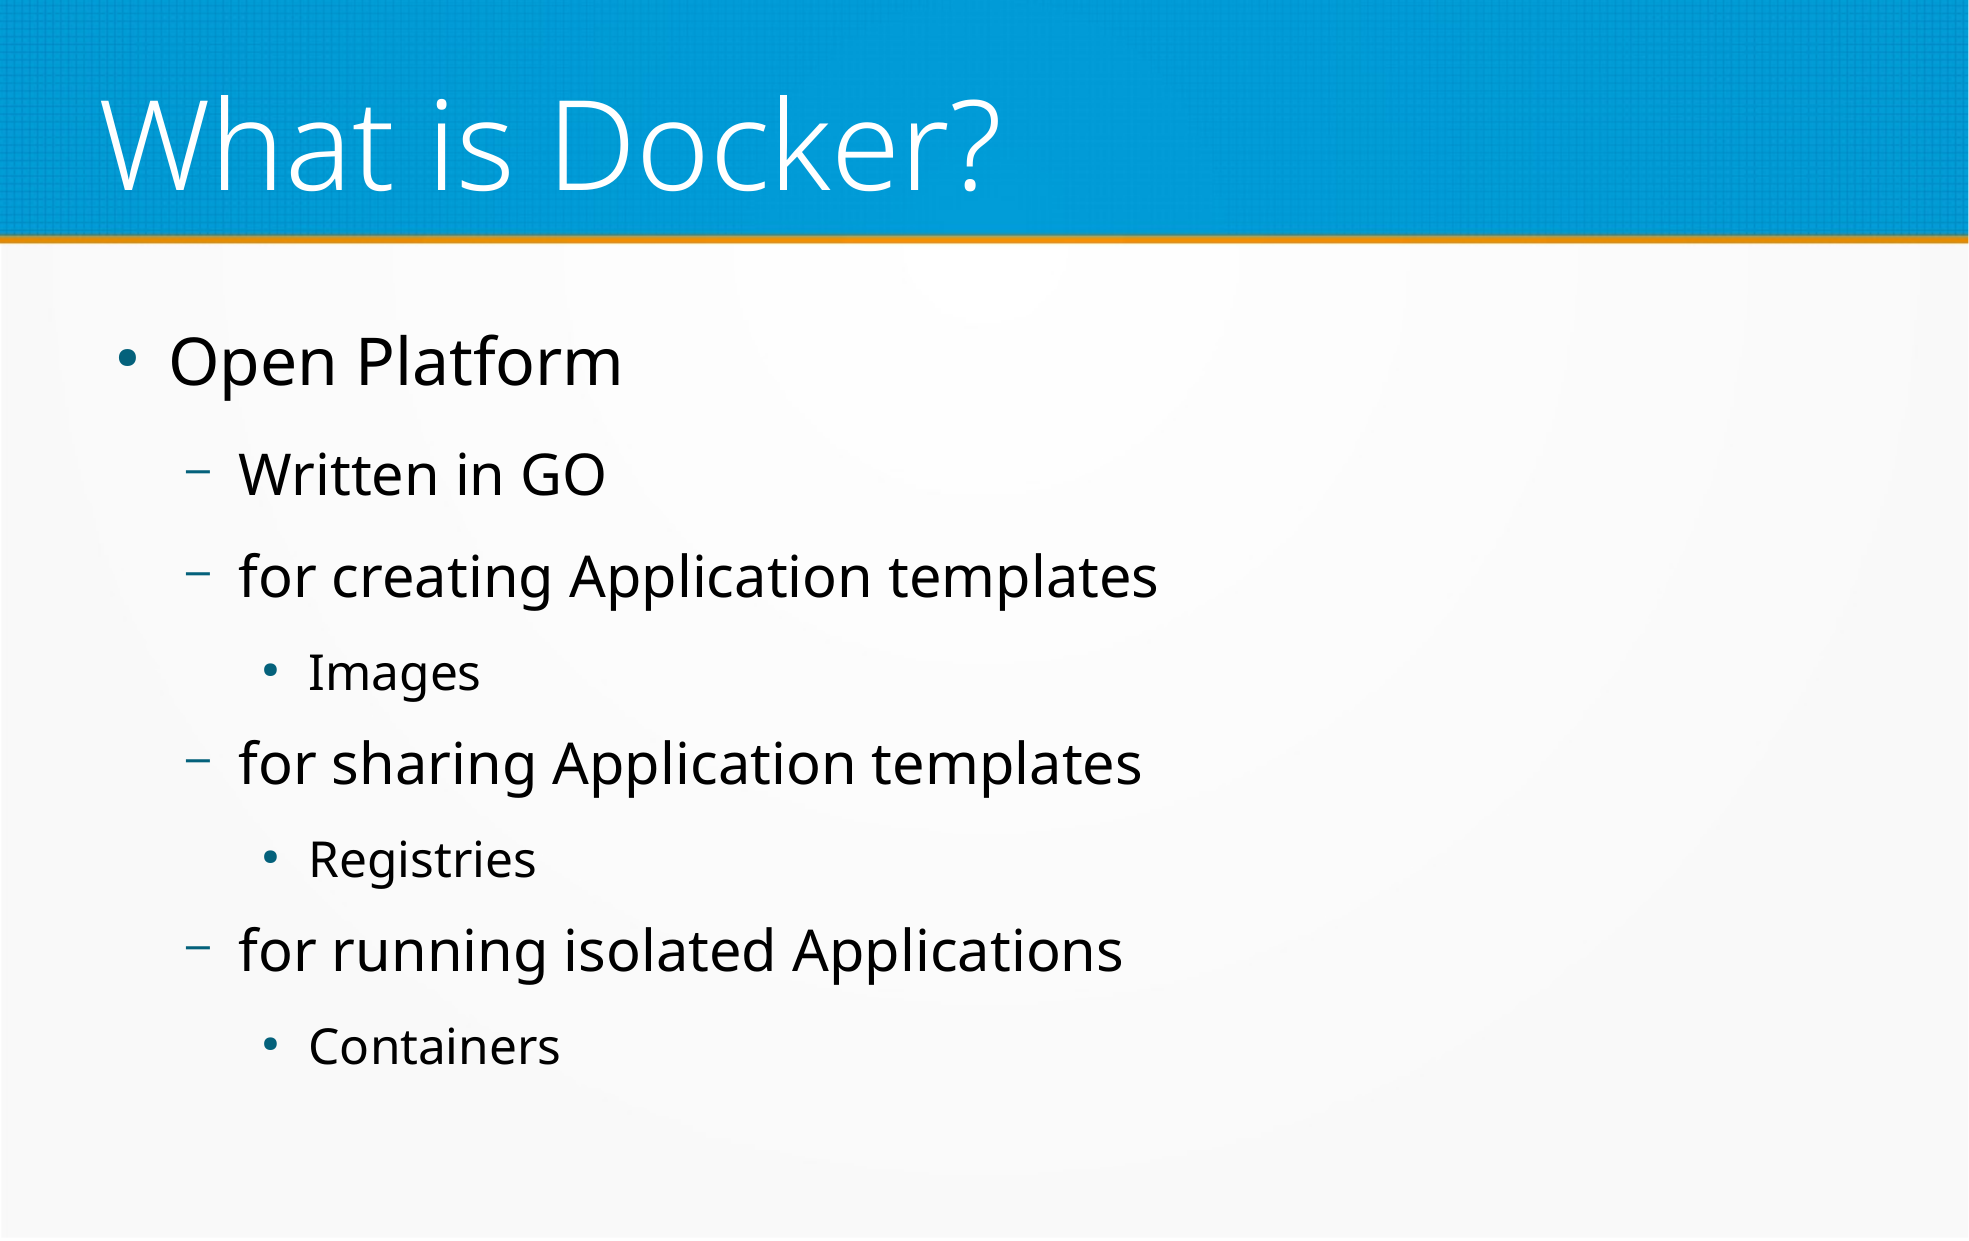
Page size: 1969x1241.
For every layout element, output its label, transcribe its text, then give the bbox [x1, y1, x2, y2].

picture [0, 233, 1969, 1241]
list Open Platform Written in GO for creating Application templates Images for sharing Application templates Registries for running isolated Applications Containers [98, 315, 1861, 1081]
title What is Docker? [98, 19, 1870, 227]
